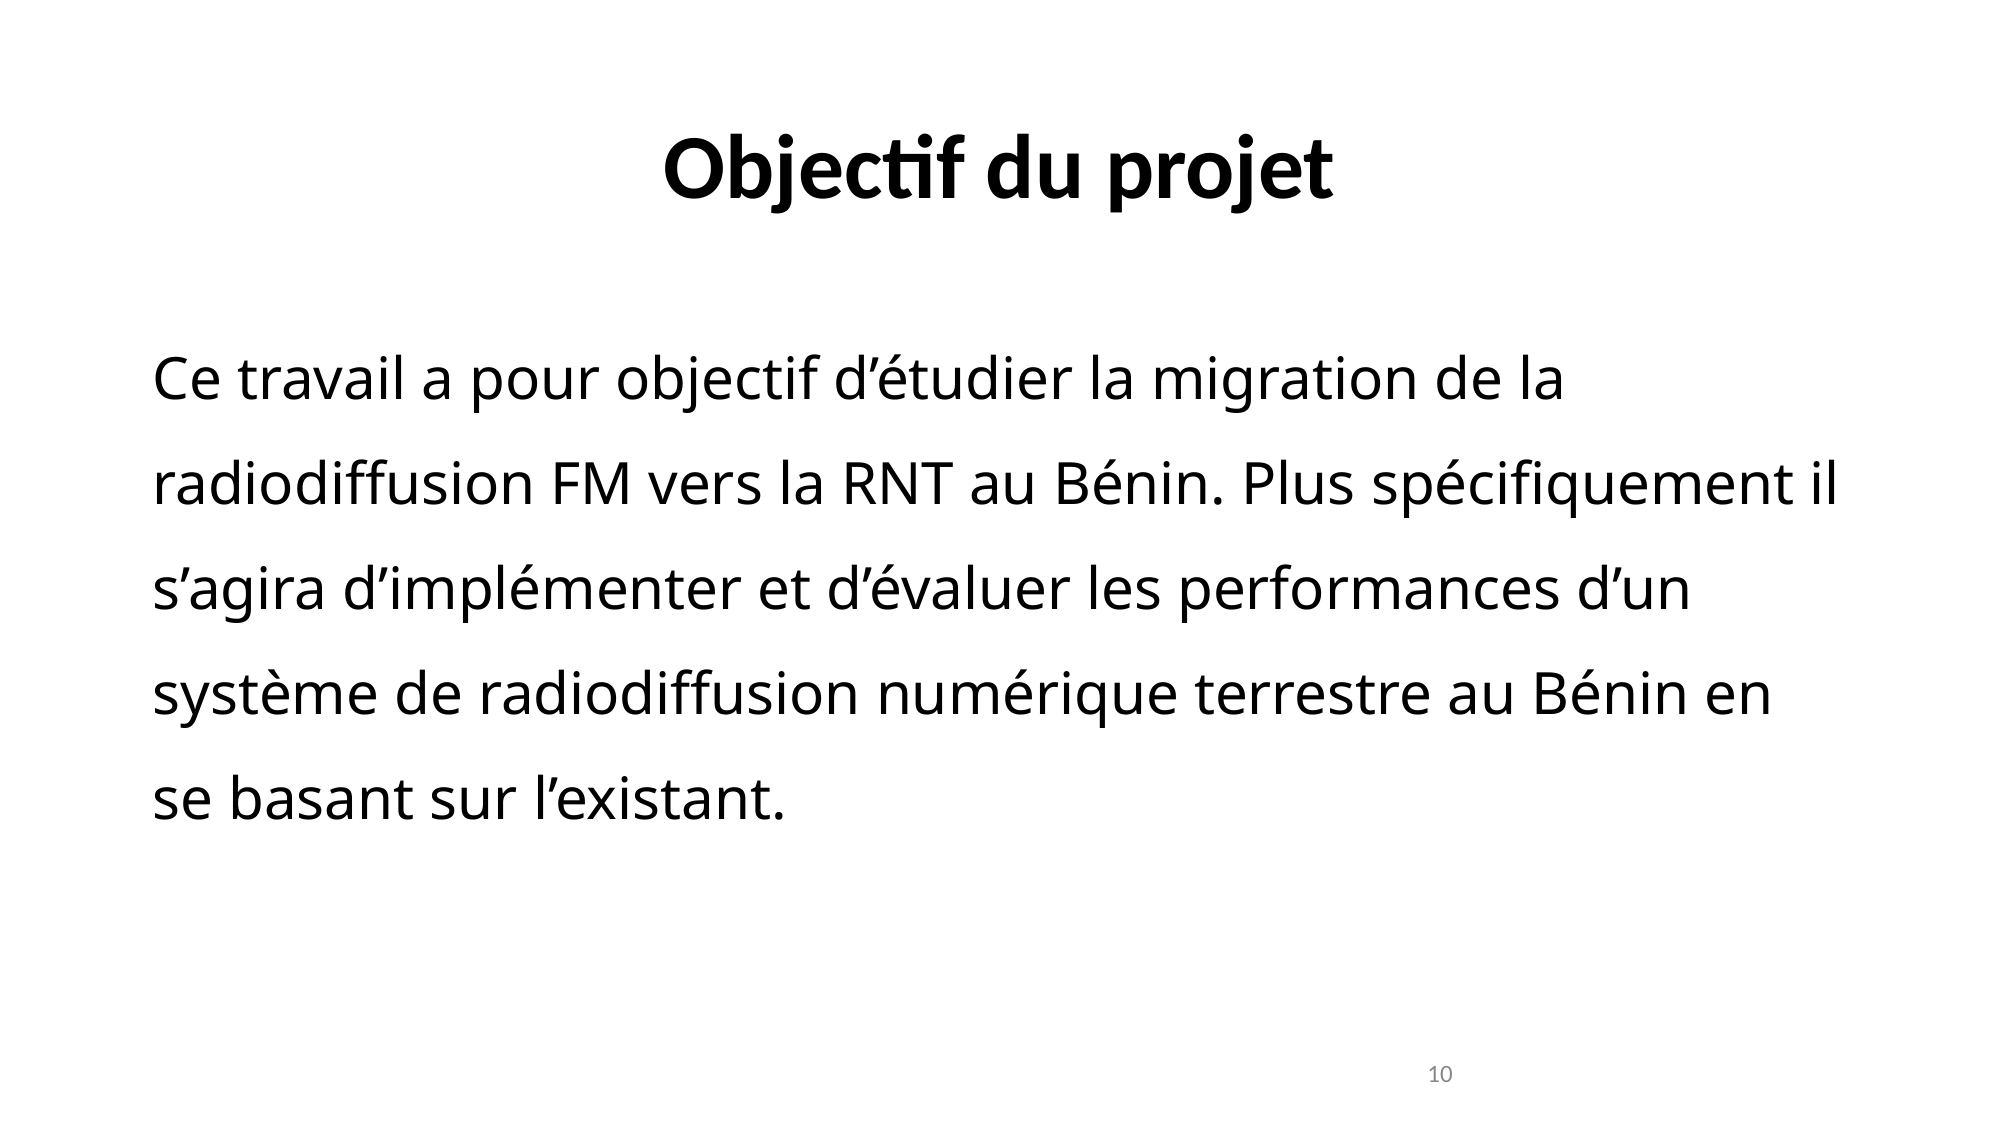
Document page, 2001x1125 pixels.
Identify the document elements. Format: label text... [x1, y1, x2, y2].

text_box [1412, 1042, 1863, 1103]
list Ce travail a pour objectif d’étudier la migration de la radiodiffusion FM vers la RNT au Bénin. Plus spécifiquement il s’agira d’implémenter et d’évaluer les performances d’un système de radiodiffusion numérique terrestre au Bénin en se basant sur l’existant. [137, 299, 1863, 1014]
title Objectif du projet [137, 59, 1863, 278]
